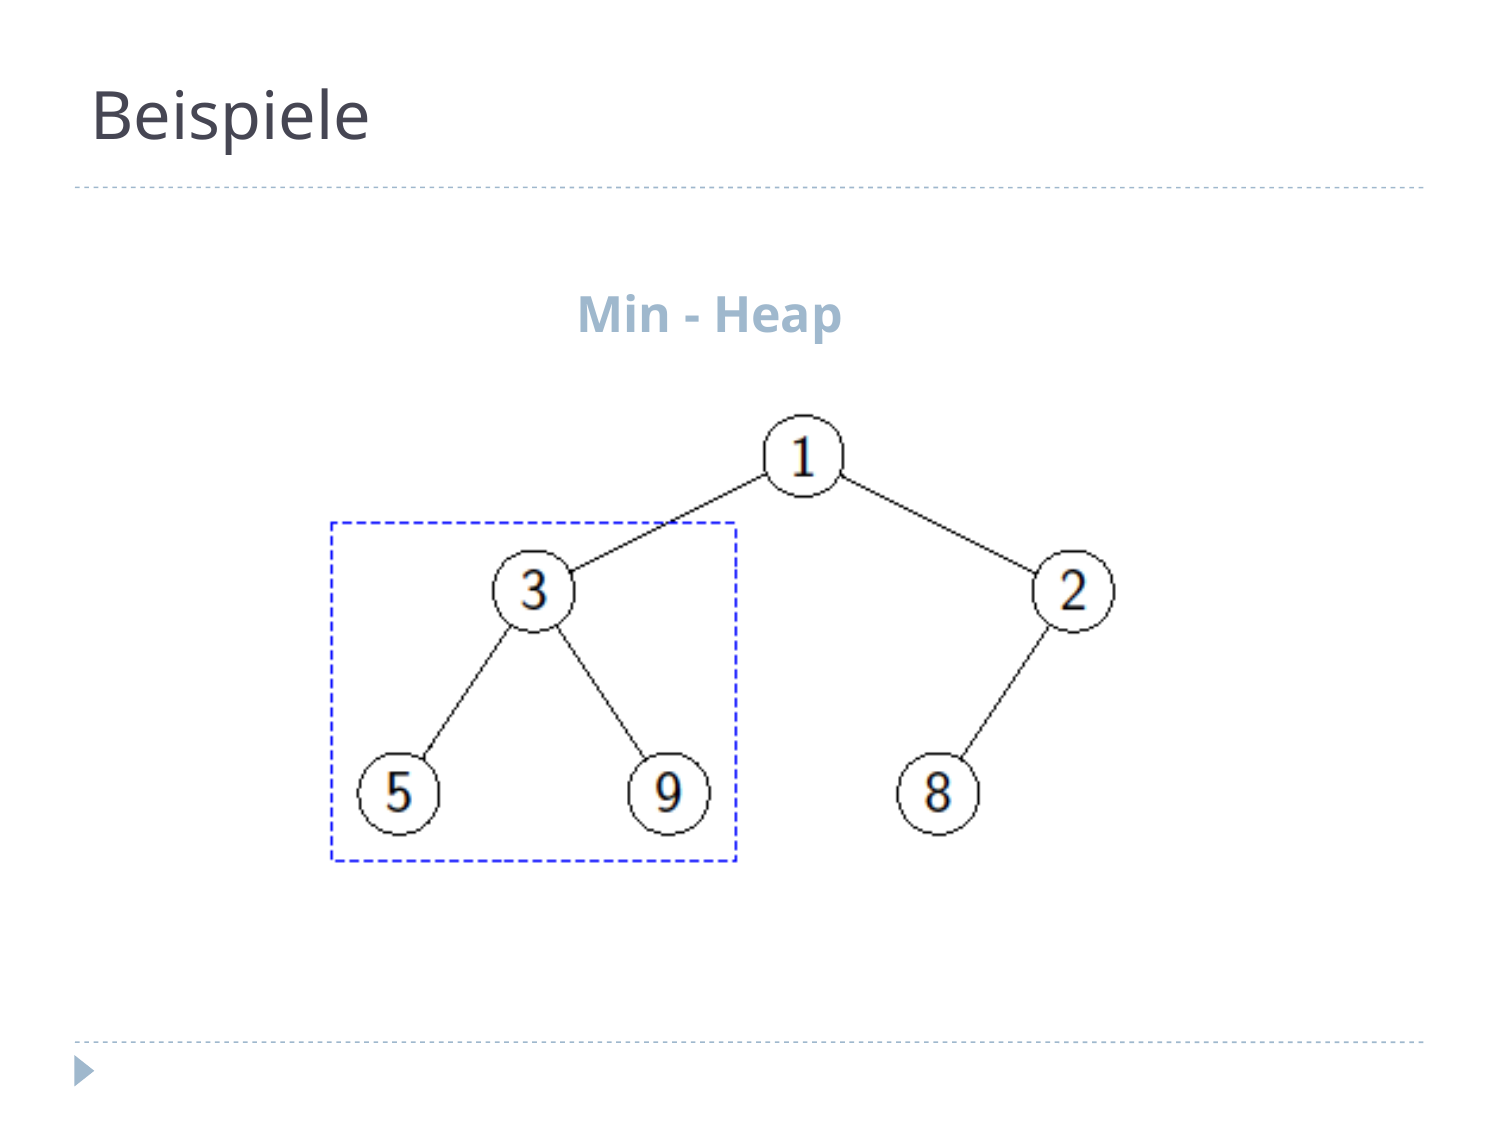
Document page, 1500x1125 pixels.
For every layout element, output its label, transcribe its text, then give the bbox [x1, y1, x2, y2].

title Beispiele [75, 37, 1426, 188]
chart [324, 408, 1123, 870]
text_box Min - Heap [561, 237, 1225, 351]
